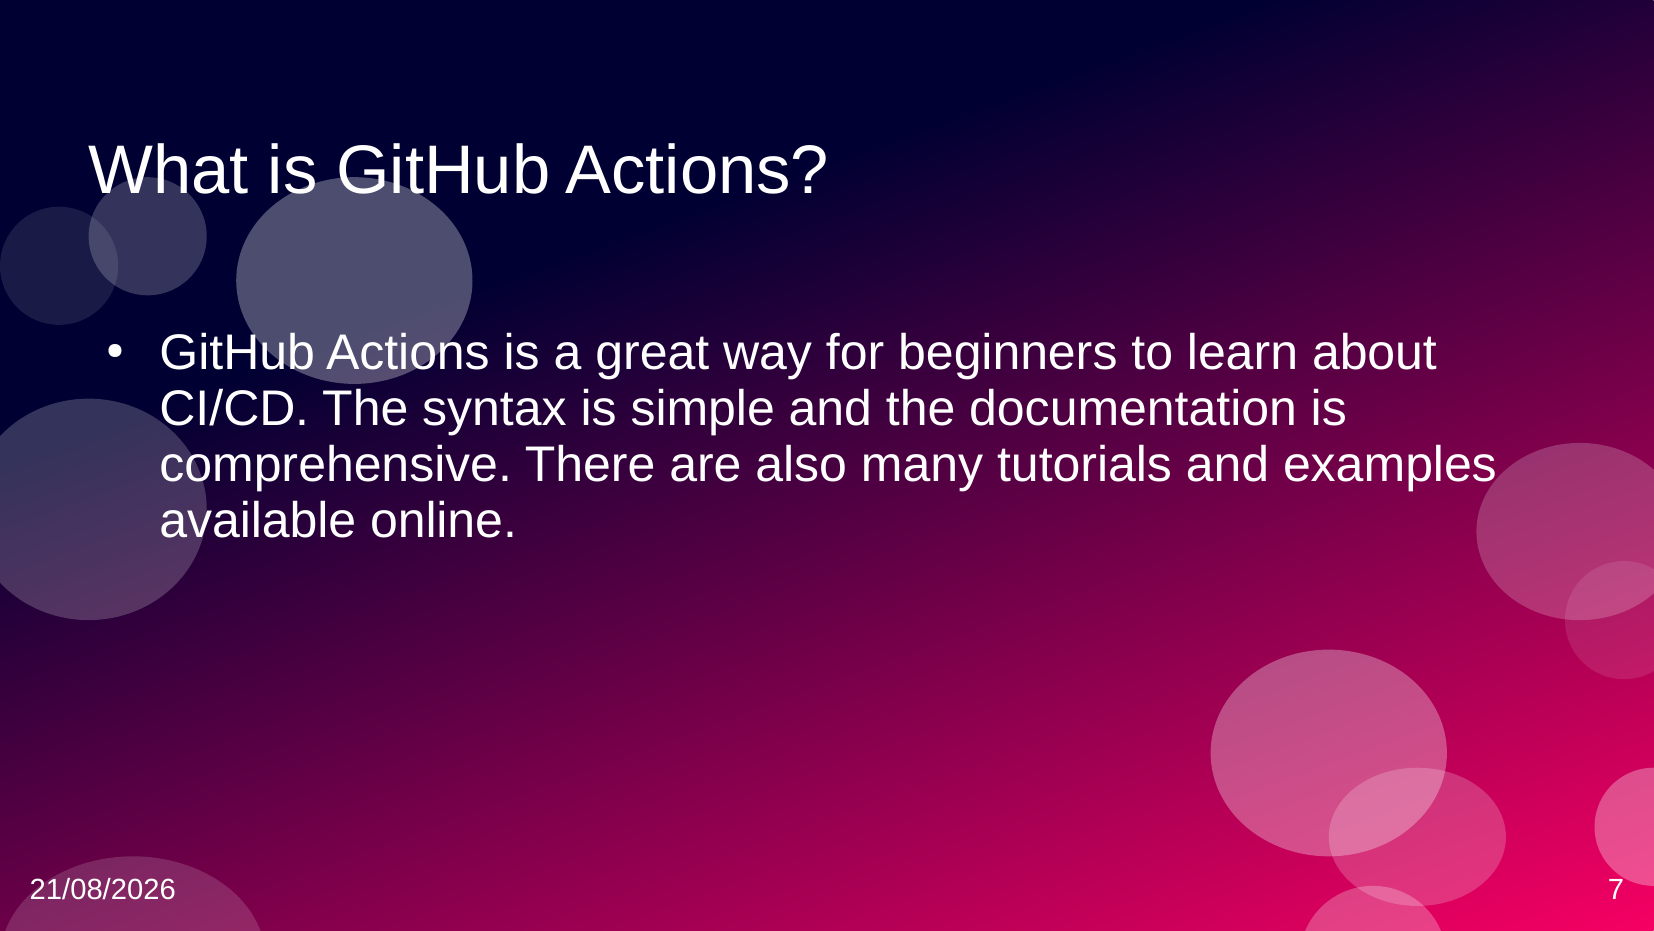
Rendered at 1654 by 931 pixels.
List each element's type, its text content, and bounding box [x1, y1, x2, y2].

title What is GitHub Actions? [88, 88, 1565, 251]
list GitHub Actions is a great way for beginners to learn about CI/CD. The syntax is simple and the documentation is comprehensive. There are also many tutorials and examples available online. [88, 324, 1565, 783]
